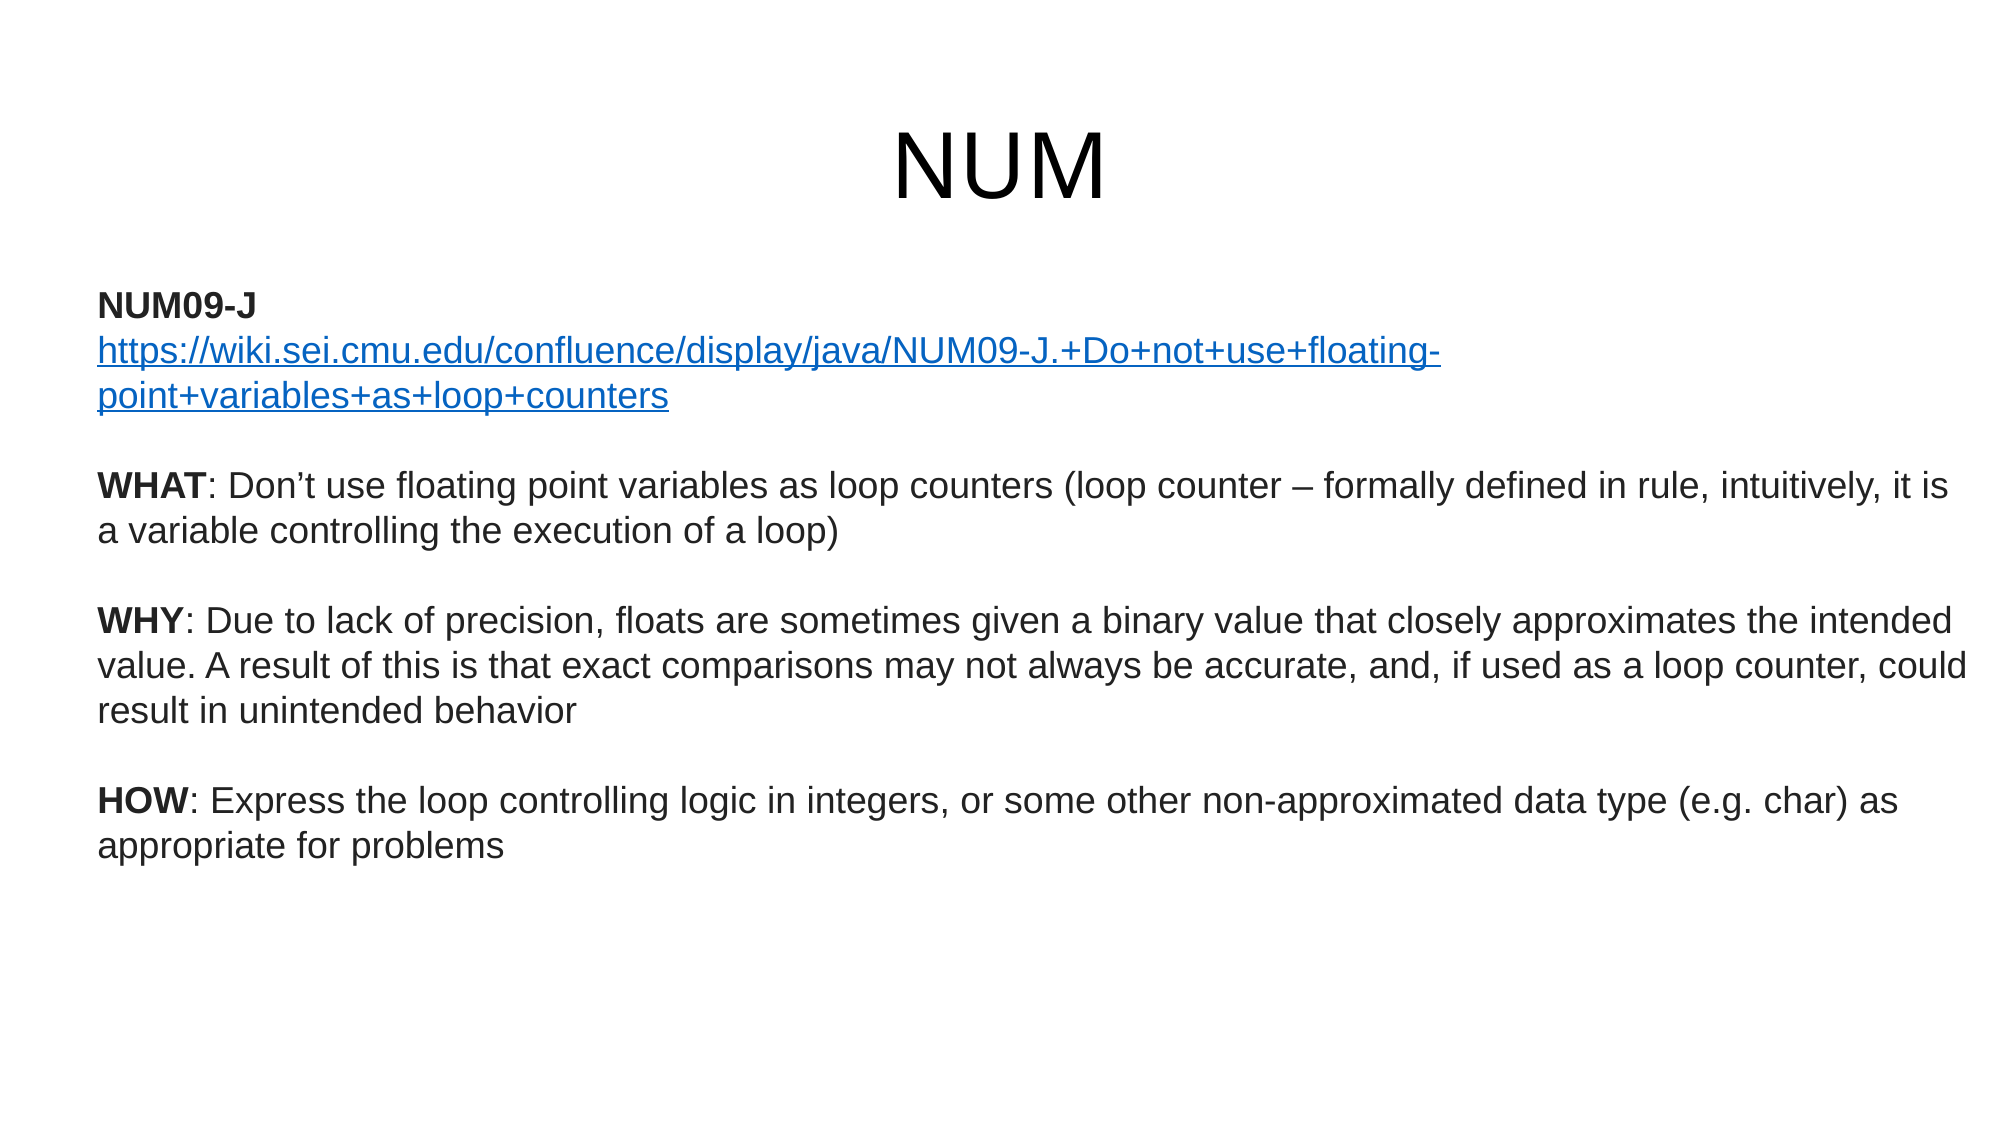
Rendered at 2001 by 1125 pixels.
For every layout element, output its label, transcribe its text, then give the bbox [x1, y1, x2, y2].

text_box NUM09-J https://wiki.sei.cmu.edu/confluence/display/java/NUM09-J.+Do+not+use+floating-point+variables+as+loop+counters WHAT: Don’t use floating point variables as loop counters (loop counter – formally defined in rule, intuitively, it is a variable controlling the execution of a loop) WHY: Due to lack of precision, floats are sometimes given a binary value that closely approximates the intended value. A result of this is that exact comparisons may not always be accurate, and, if used as a loop counter, could result in unintended behavior HOW: Express the loop controlling logic in integers, or some other non-approximated data type (e.g. char) as appropriate for problems [82, 291, 1989, 945]
text_box NUM [137, 59, 1863, 278]
